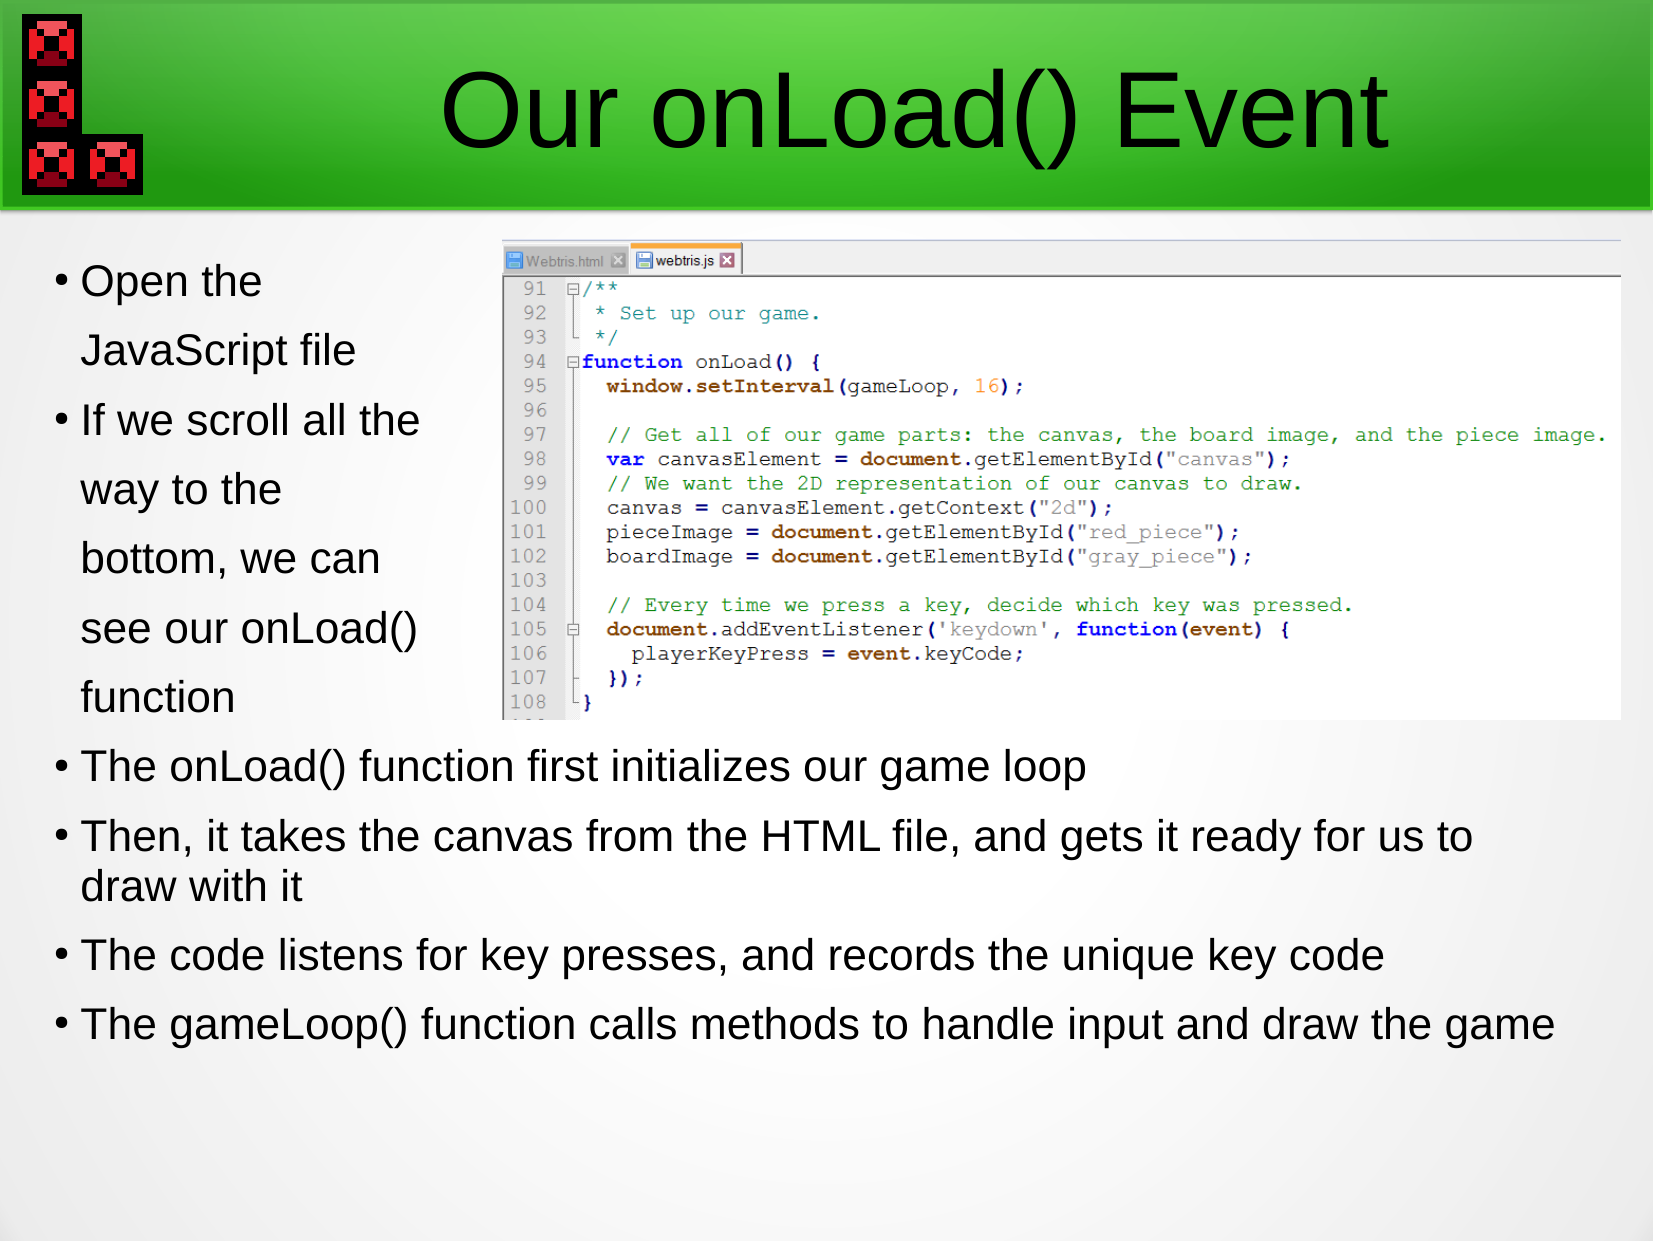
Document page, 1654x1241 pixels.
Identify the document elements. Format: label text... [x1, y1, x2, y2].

picture [22, 14, 143, 195]
title Our onLoad() Event [195, 30, 1636, 190]
list Open the JavaScript file If we scroll all the way to the bottom, we can see our onLoad() function The onLoad() function first initializes our game loop Then, it takes the canvas from the HTML file, and gets it ready for us to draw with it The code listens for key presses, and records the unique key code The gameLoop() function calls methods to handle input and draw the game [45, 256, 1576, 1111]
picture [502, 239, 1621, 721]
